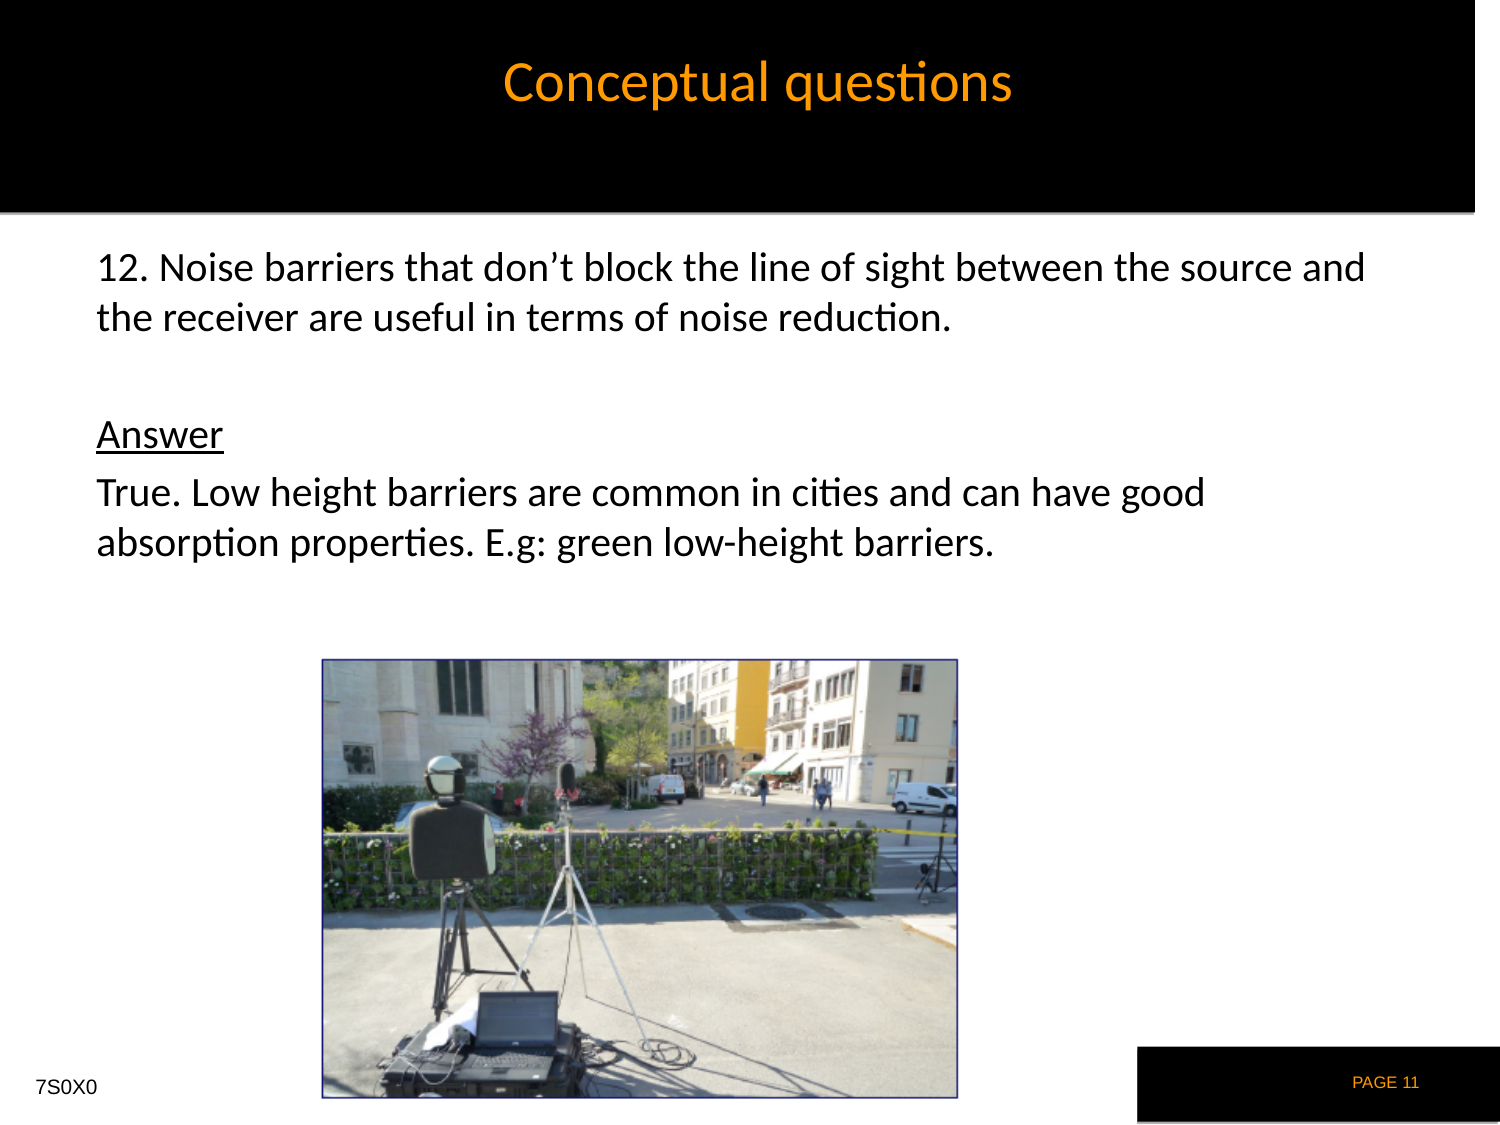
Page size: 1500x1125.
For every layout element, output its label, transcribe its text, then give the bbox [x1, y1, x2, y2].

text_box [0, 0, 1475, 213]
text_box [1137, 1046, 1500, 1122]
picture [311, 653, 963, 1102]
text_box PAGE 11 [1352, 1066, 1453, 1098]
text_box 7S0X0 [35, 1070, 311, 1102]
title Conceptual questions [100, 35, 1417, 187]
list 12. Noise barriers that don’t block the line of sight between the source and the receiver are useful in terms of noise reduction. Answer True. Low height barriers are common in cities and can have good absorption properties. E.g: green low-height barriers. [81, 232, 1394, 419]
